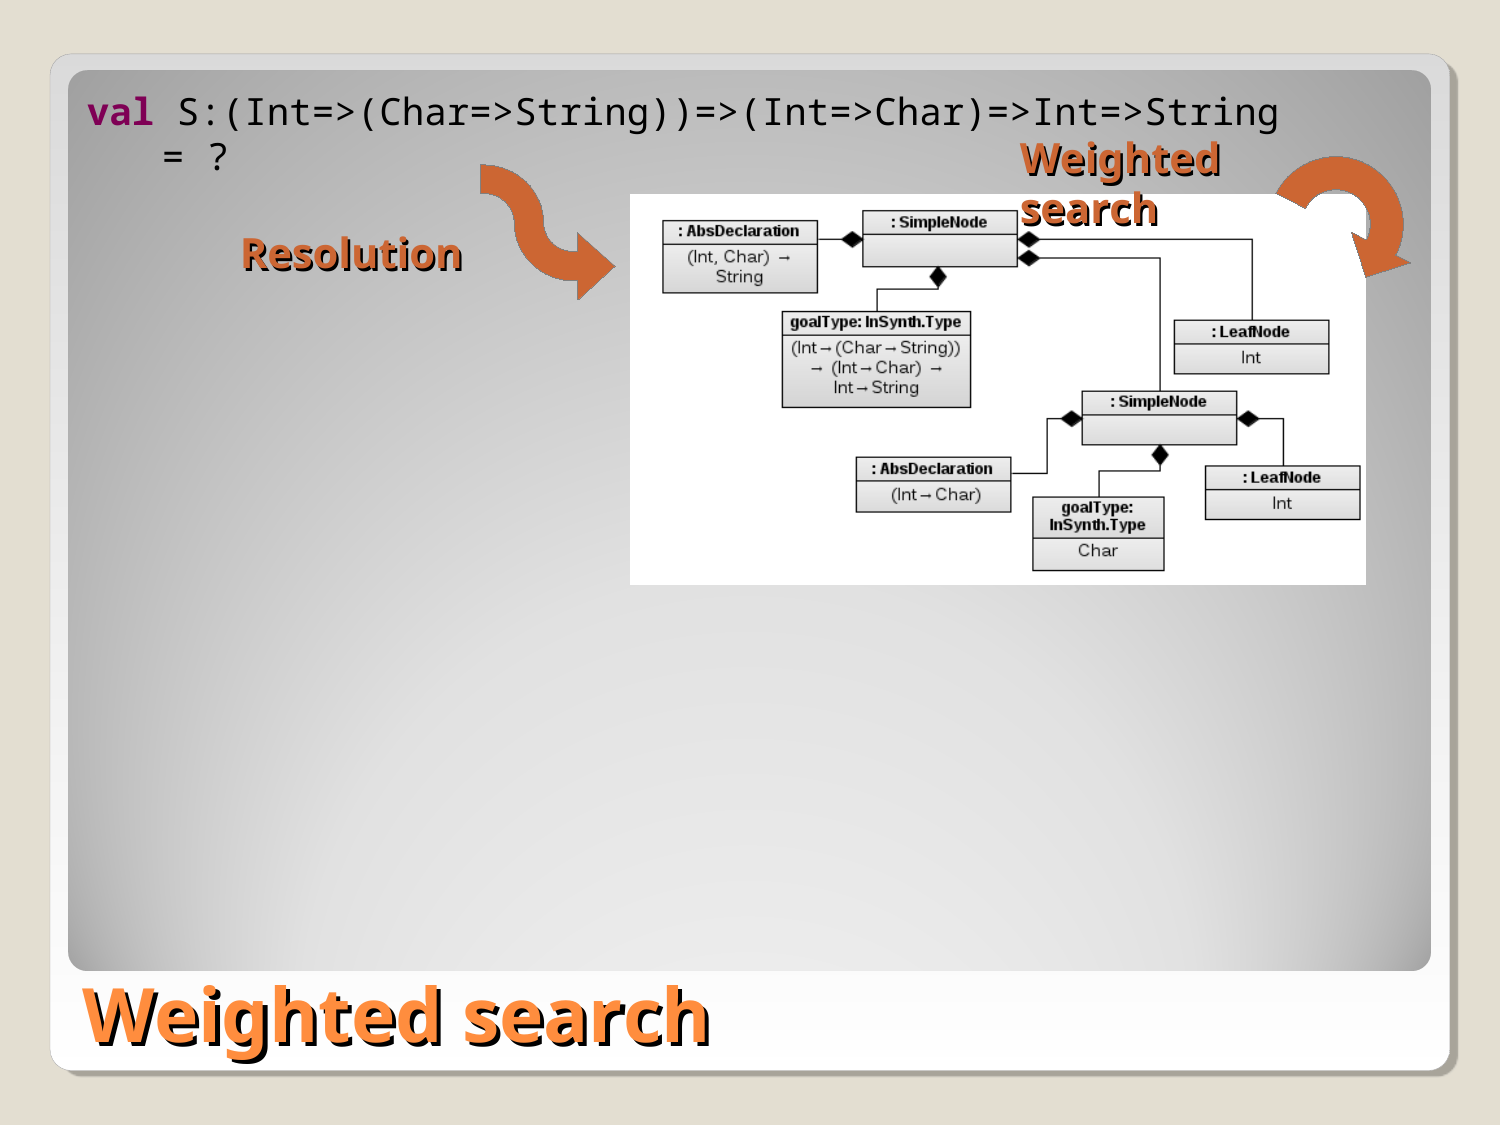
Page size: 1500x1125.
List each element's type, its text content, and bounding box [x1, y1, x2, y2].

text_box Weighted search [1005, 164, 1351, 241]
text_box [480, 164, 543, 210]
text_box [571, 232, 616, 300]
text_box [1305, 156, 1411, 278]
text_box val S:(Int=>(Char=>String))=>(Int=>Char)=>Int=>String = ? [72, 80, 1441, 185]
text_box Weighted search [67, 892, 1411, 1066]
picture [67, 69, 1432, 972]
text_box Resolution [225, 210, 571, 286]
picture [1351, 194, 1370, 239]
